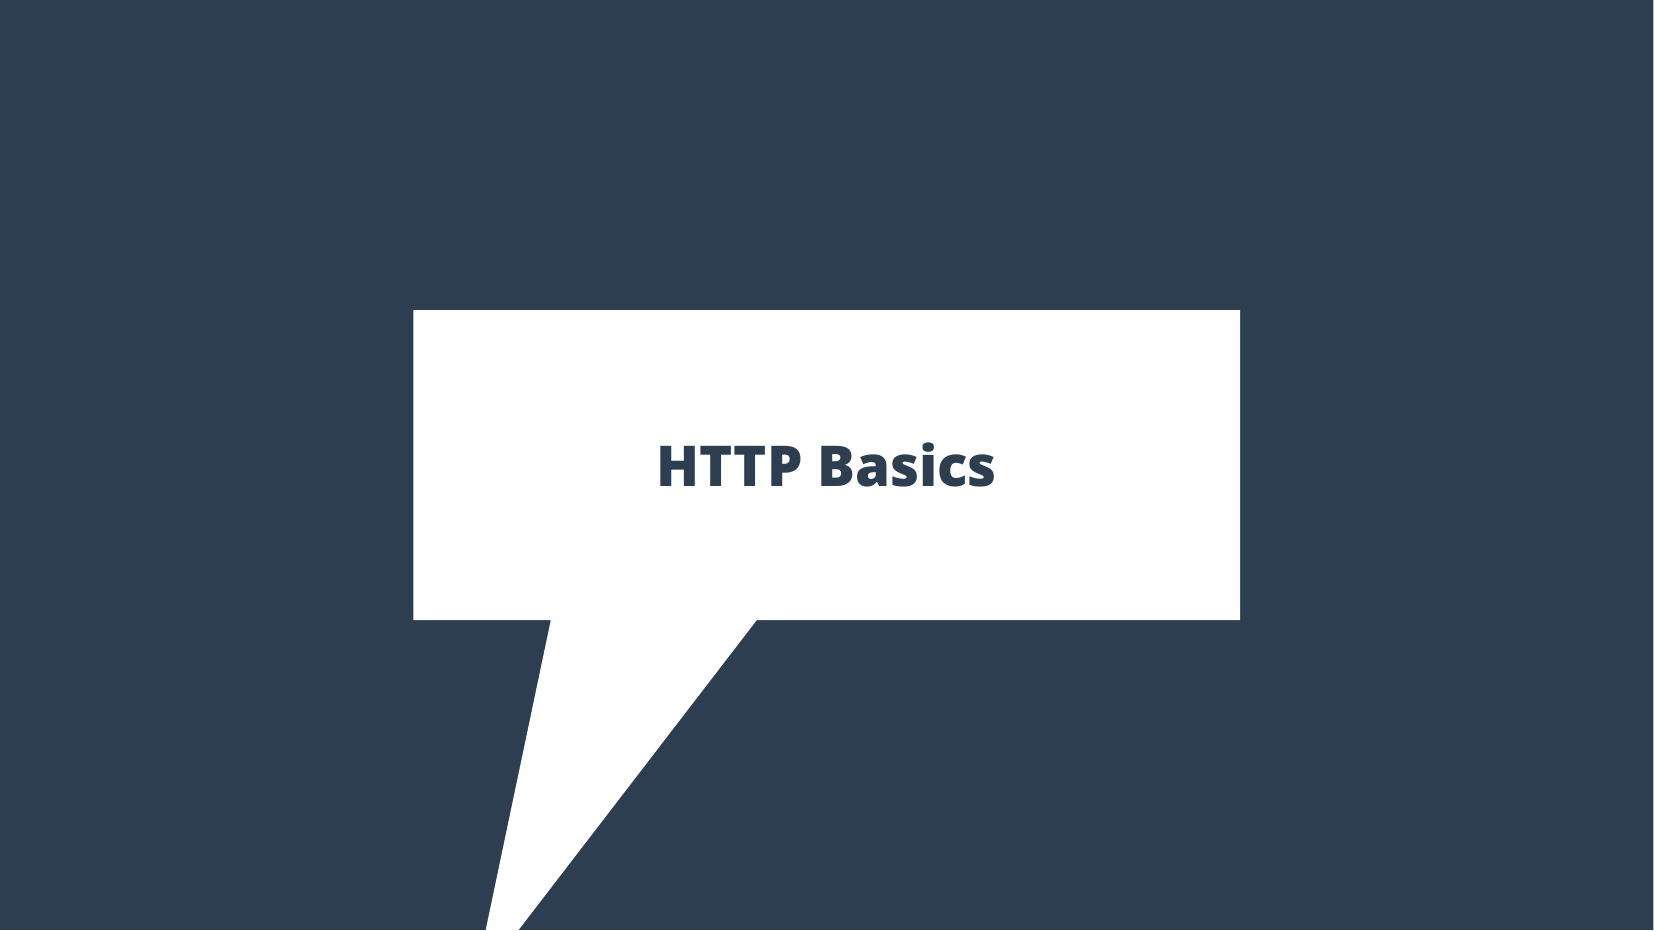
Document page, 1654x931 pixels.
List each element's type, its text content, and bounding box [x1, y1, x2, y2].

title HTTP Basics [442, 332, 1211, 598]
